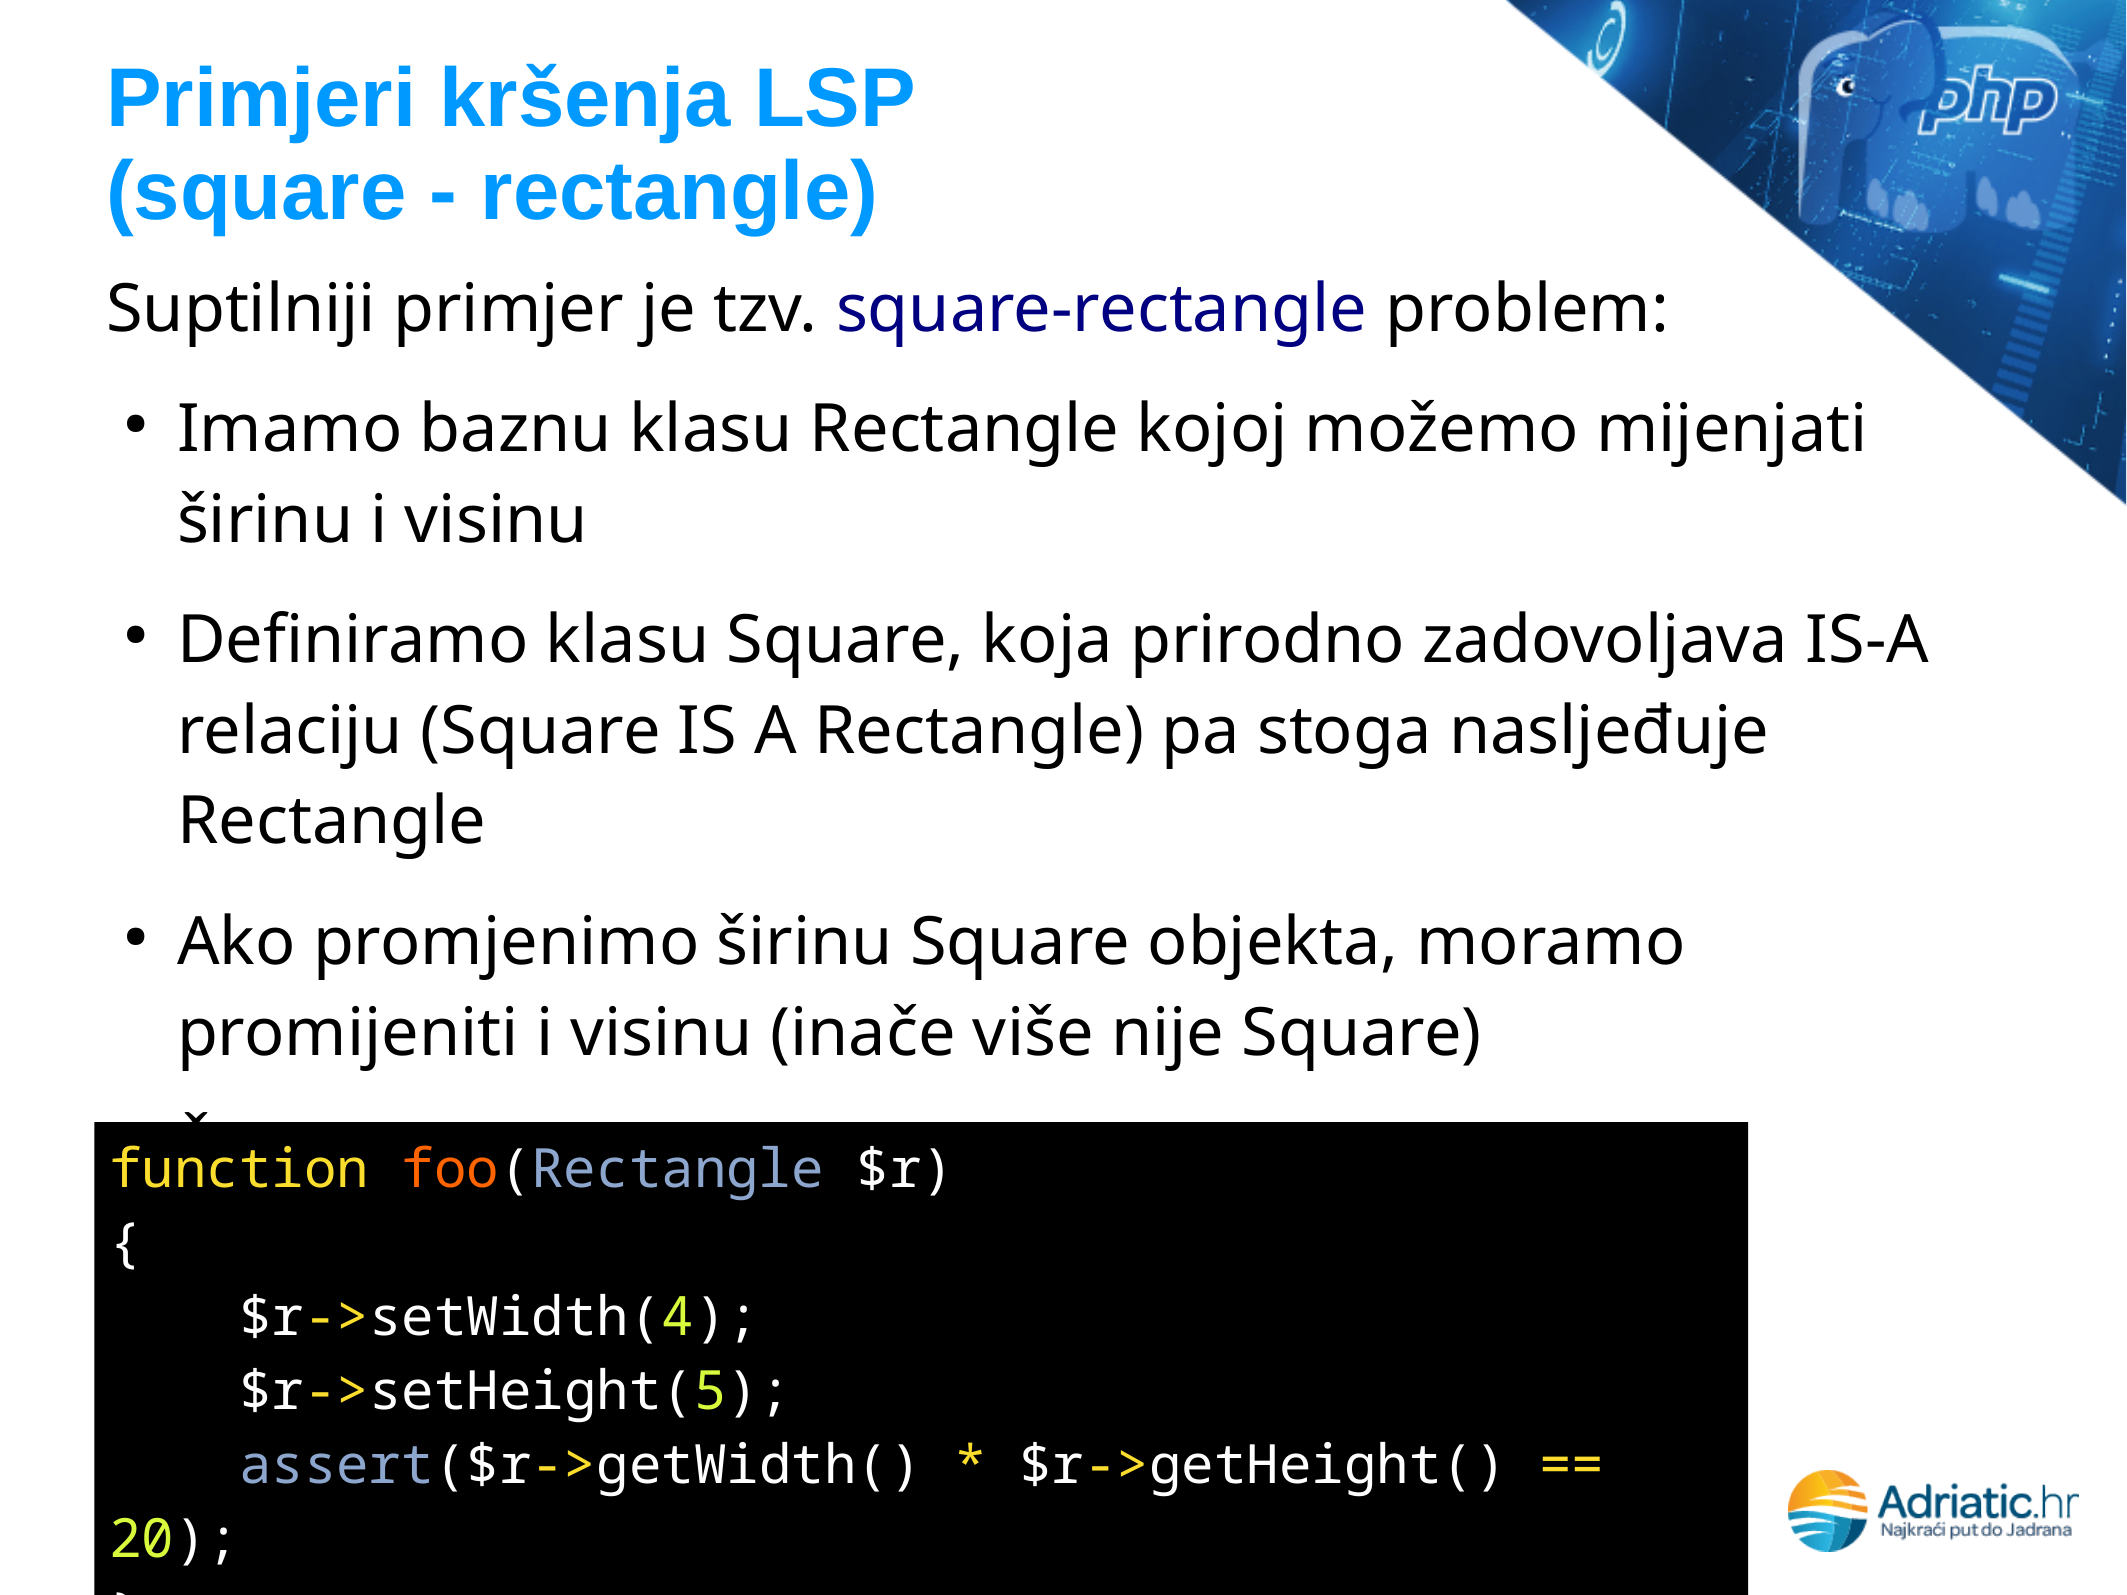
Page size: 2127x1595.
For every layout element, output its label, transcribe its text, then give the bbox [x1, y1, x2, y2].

list Suptilniji primjer je tzv. square-rectangle problem: Imamo baznu klasu Rectangle kojoj možemo mijenjati širinu i visinu Definiramo klasu Square, koja prirodno zadovoljava IS-A relaciju (Square IS A Rectangle) pa stoga nasljeđuje Rectangle Ako promjenimo širinu Square objekta, moramo promijeniti i visinu (inače više nije Square) Što kada imamo sljedeću funkciju? [106, 259, 2020, 1453]
title Primjeri kršenja LSP (square - rectangle) [106, 51, 1630, 238]
picture [1788, 1470, 2079, 1552]
text_box function foo(Rectangle $r) { $r->setWidth(4); $r->setHeight(5); assert($r->getWidth() * $r->getHeight() == 20); } [94, 1122, 1749, 1519]
picture [1505, 0, 2127, 625]
